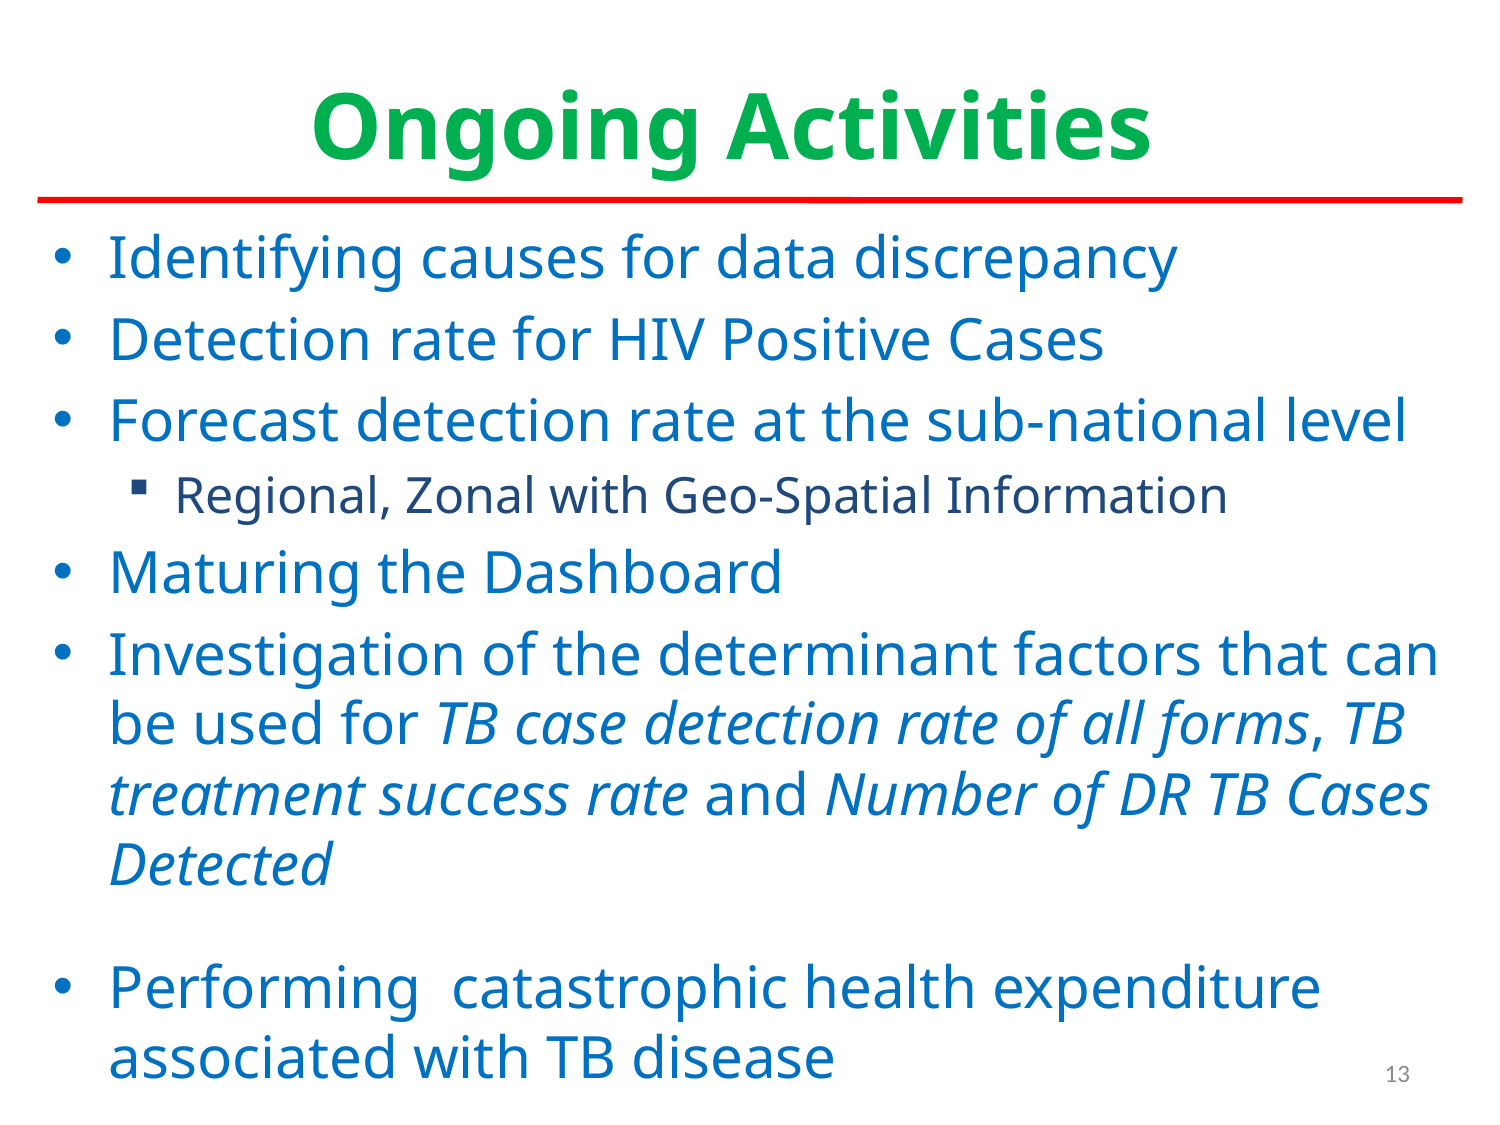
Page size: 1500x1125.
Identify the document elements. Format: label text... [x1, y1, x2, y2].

list Identifying causes for data discrepancy Detection rate for HIV Positive Cases Forecast detection rate at the sub-national level Regional, Zonal with Geo-Spatial Information Maturing the Dashboard Investigation of the determinant factors that can be used for TB case detection rate of all forms, TB treatment success rate and Number of DR TB Cases Detected Performing catastrophic health expenditure associated with TB disease [37, 212, 1463, 1038]
title Ongoing Activities [37, 45, 1425, 200]
